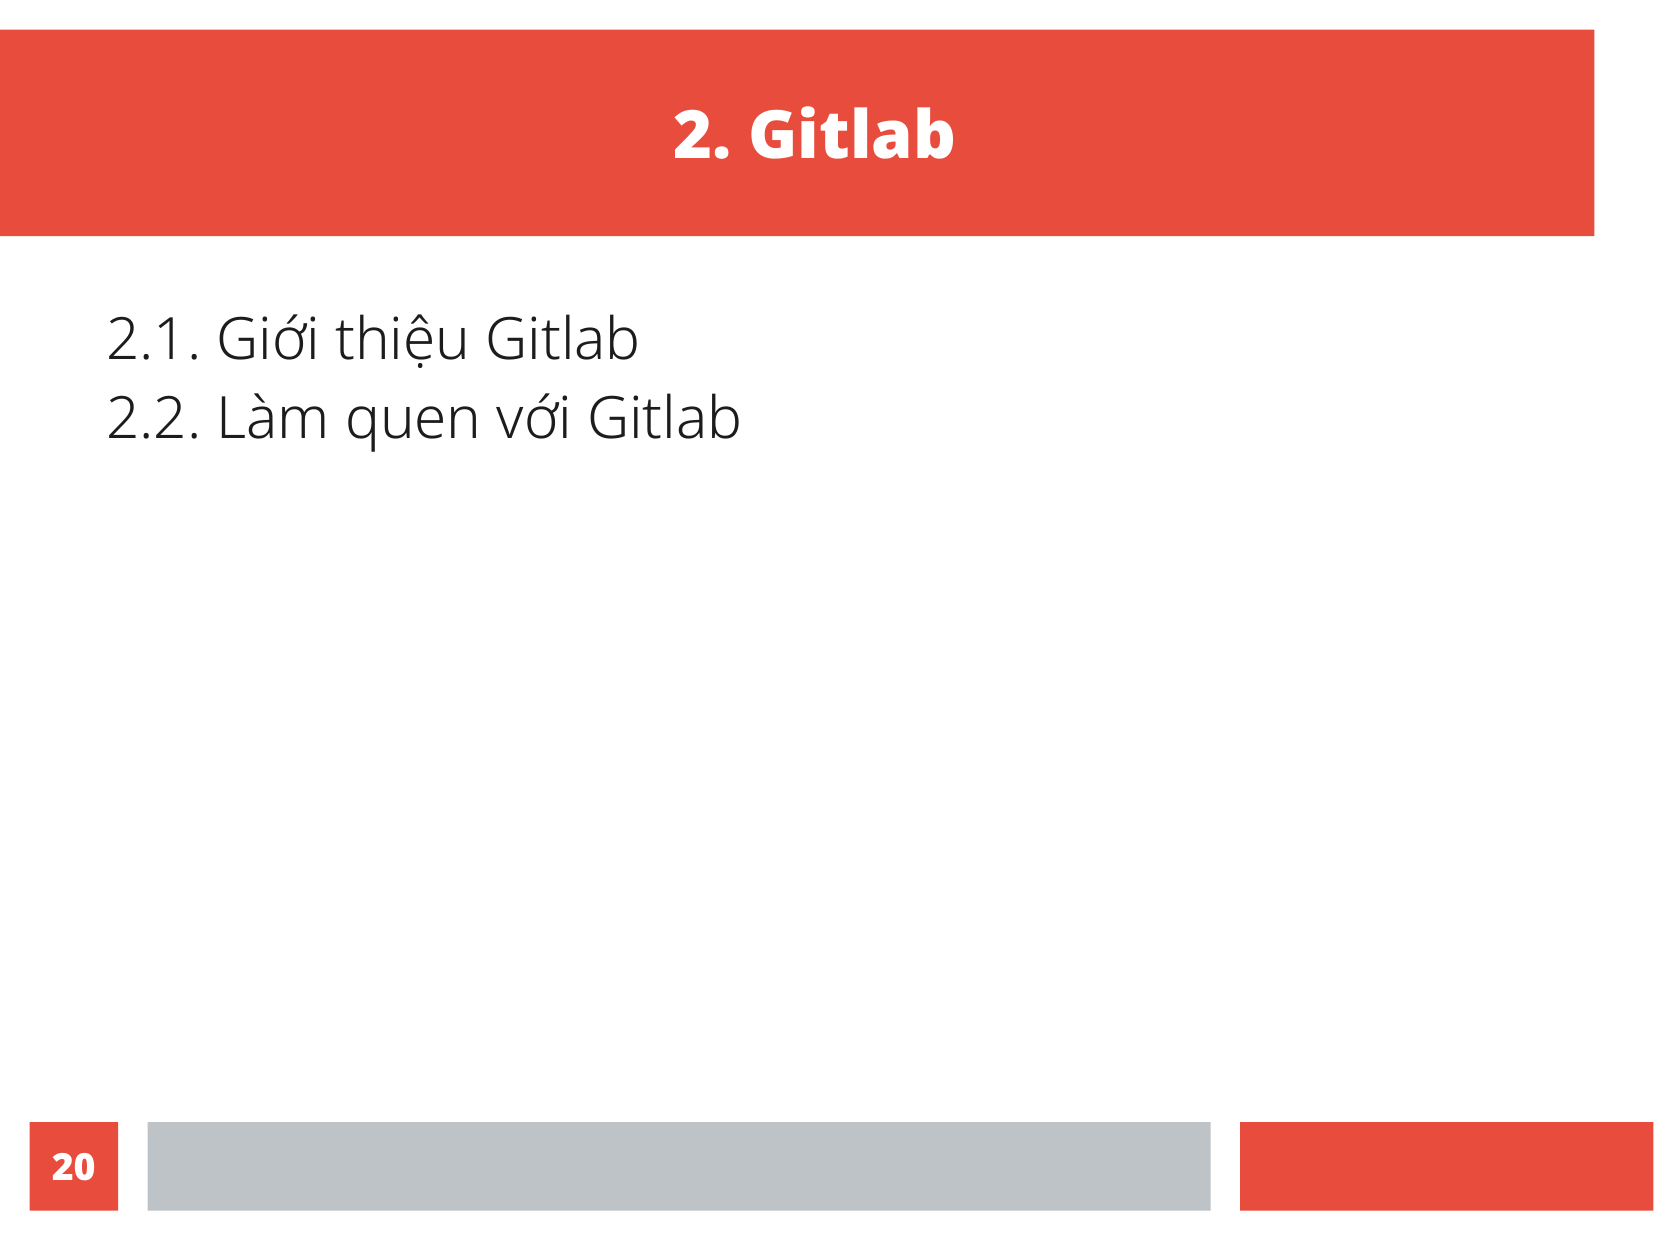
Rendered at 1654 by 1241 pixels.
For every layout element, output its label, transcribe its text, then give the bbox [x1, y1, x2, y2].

title 2. Gitlab [47, 59, 1583, 207]
subtitle 2.1. Giới thiệu Gitlab 2.2. Làm quen với Gitlab [59, 297, 1565, 1066]
